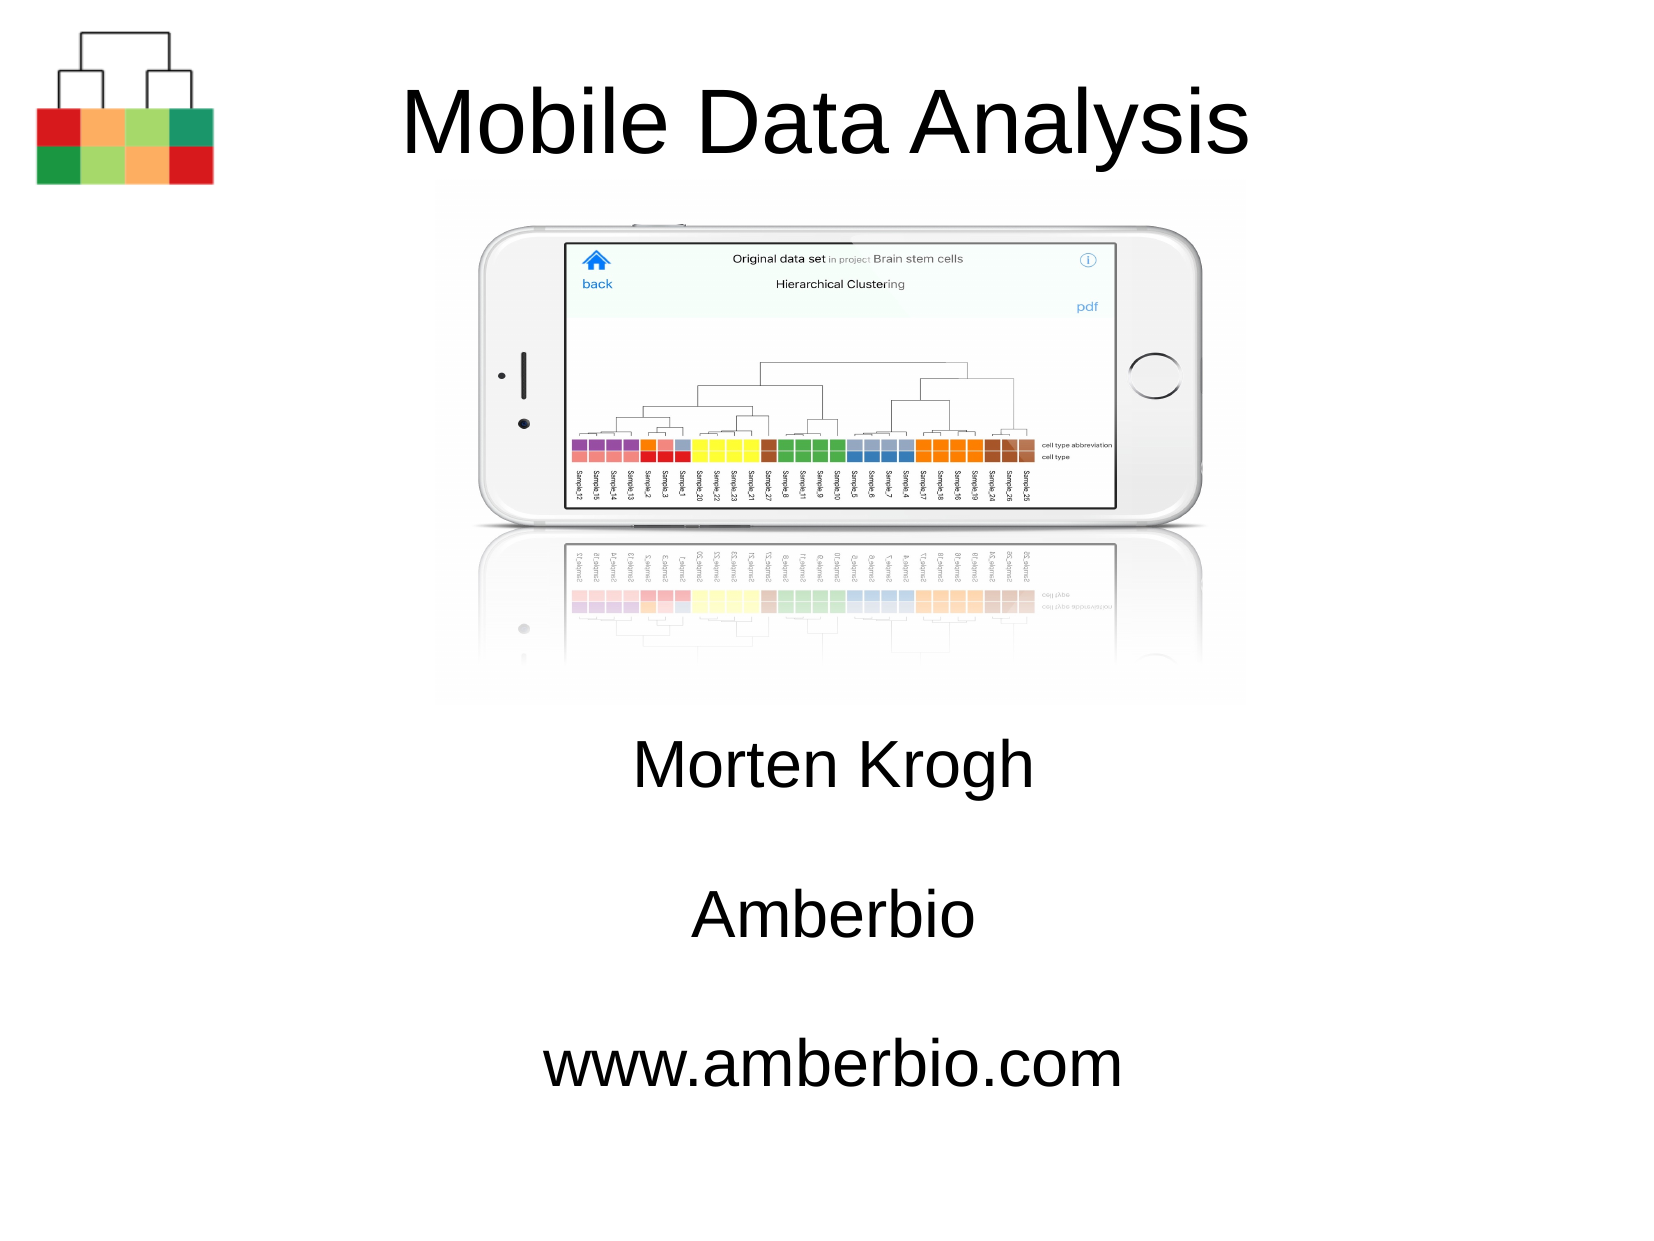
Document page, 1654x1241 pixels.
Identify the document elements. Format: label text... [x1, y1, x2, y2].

picture [435, 179, 1246, 706]
subtitle Morten Krogh Amberbio www.amberbio.com [90, 600, 1579, 1229]
title Mobile Data Analysis [82, 17, 1571, 226]
picture [15, 14, 241, 208]
